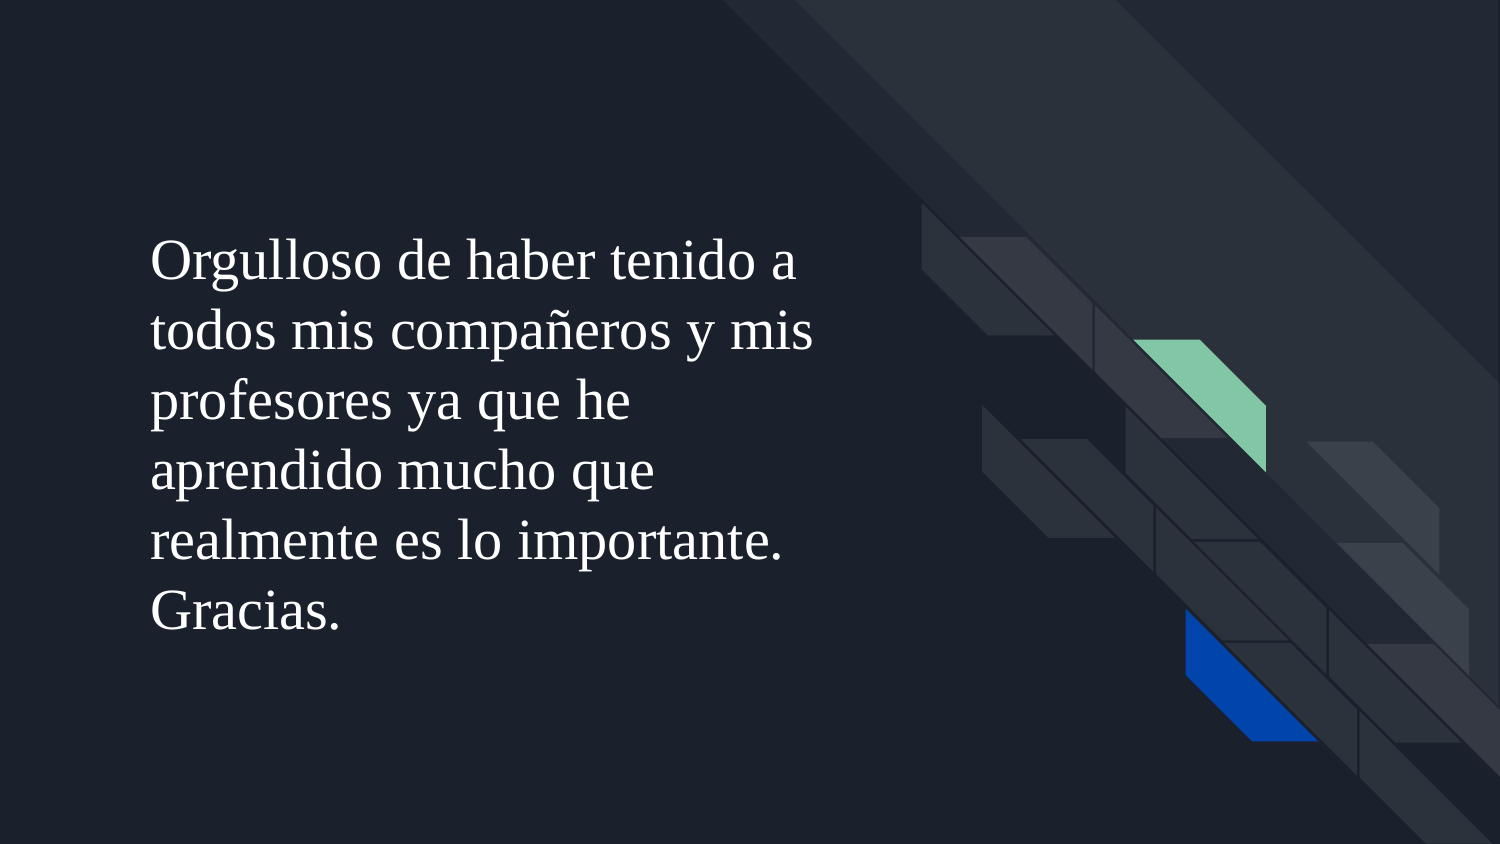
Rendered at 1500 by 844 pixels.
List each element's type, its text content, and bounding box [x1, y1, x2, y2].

title Orgulloso de haber tenido a todos mis compañeros y mis profesores ya que he aprendido mucho que realmente es lo importante. Gracias. [135, 336, 888, 526]
